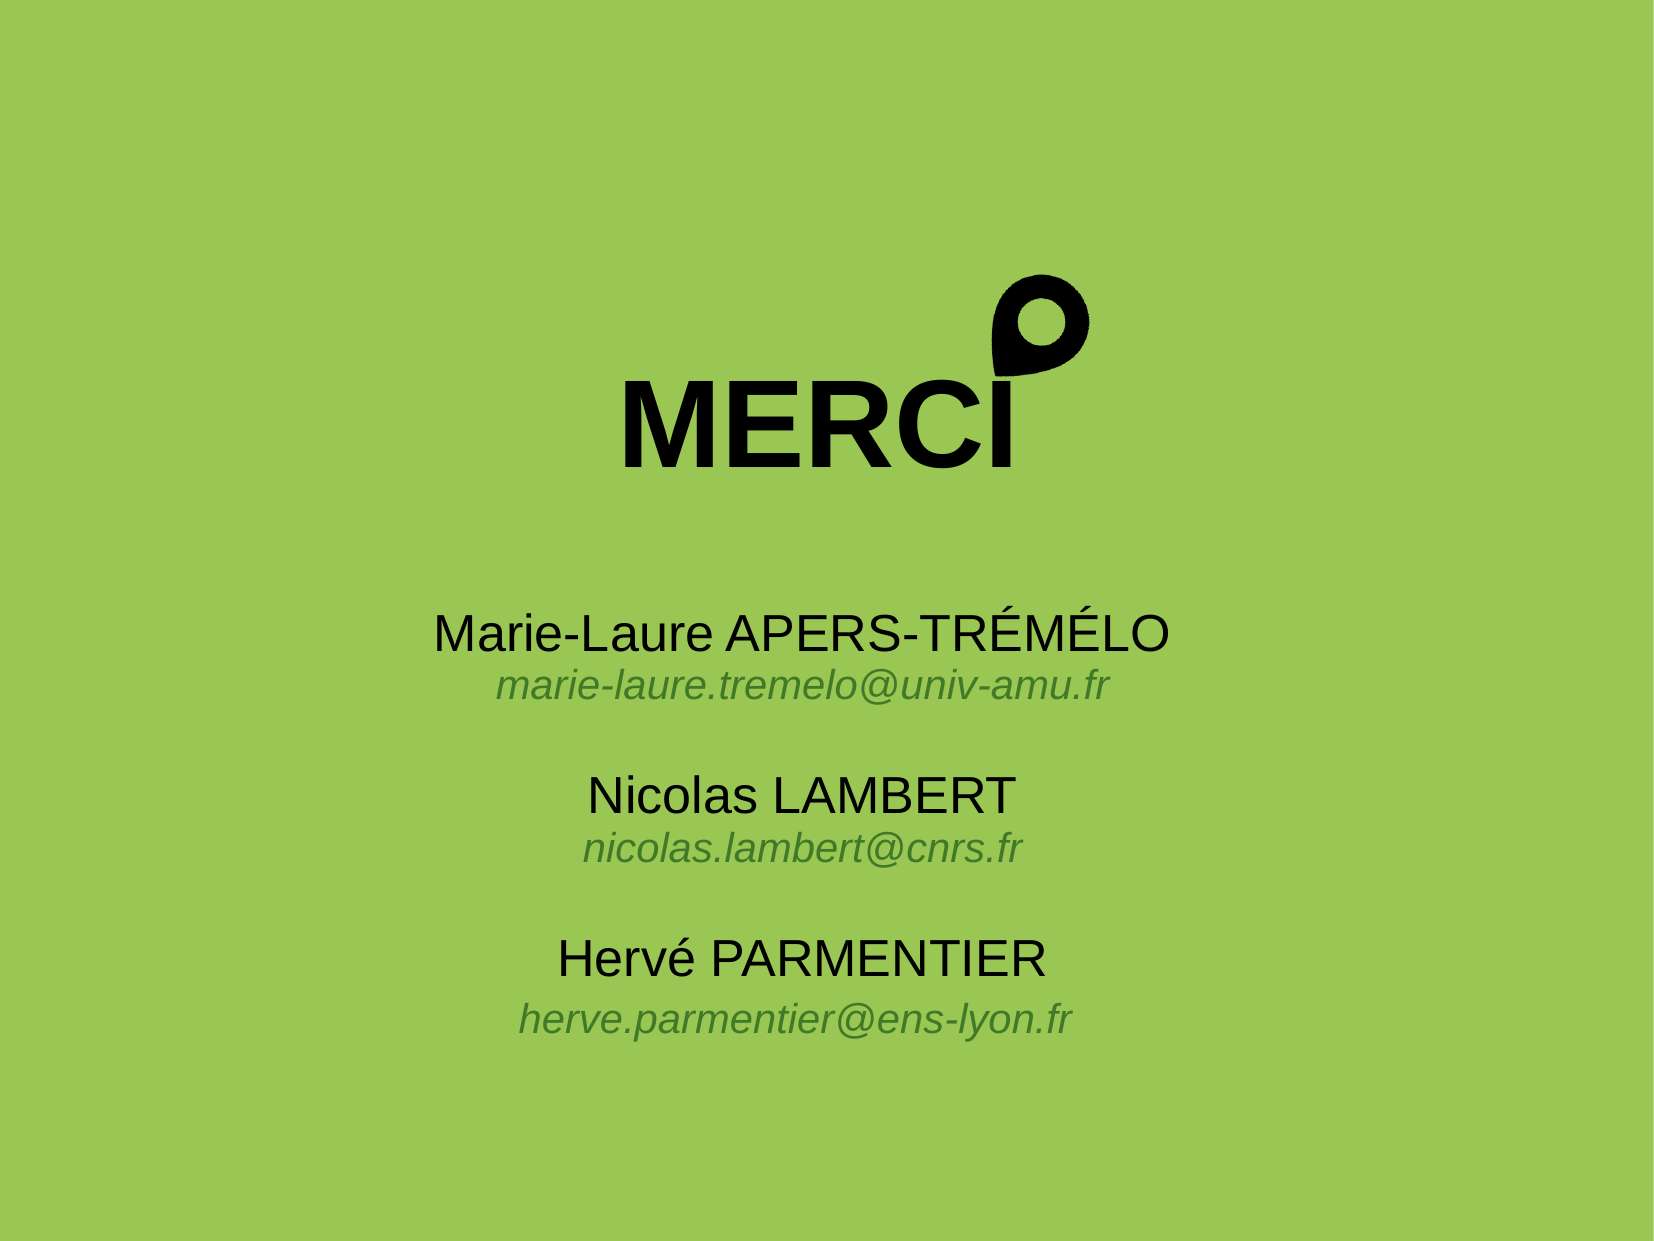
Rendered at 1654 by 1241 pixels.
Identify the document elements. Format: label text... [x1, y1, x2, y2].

text_box MERCI [602, 346, 1607, 506]
picture [950, 248, 1117, 414]
text_box Marie-Laure APERS-TRÉMÉLO marie-laure.tremelo@univ-amu.fr Nicolas LAMBERT nicolas.lambert@cnrs.fr Hervé PARMENTIER herve.parmentier@ens-lyon.fr [419, 596, 1199, 1111]
